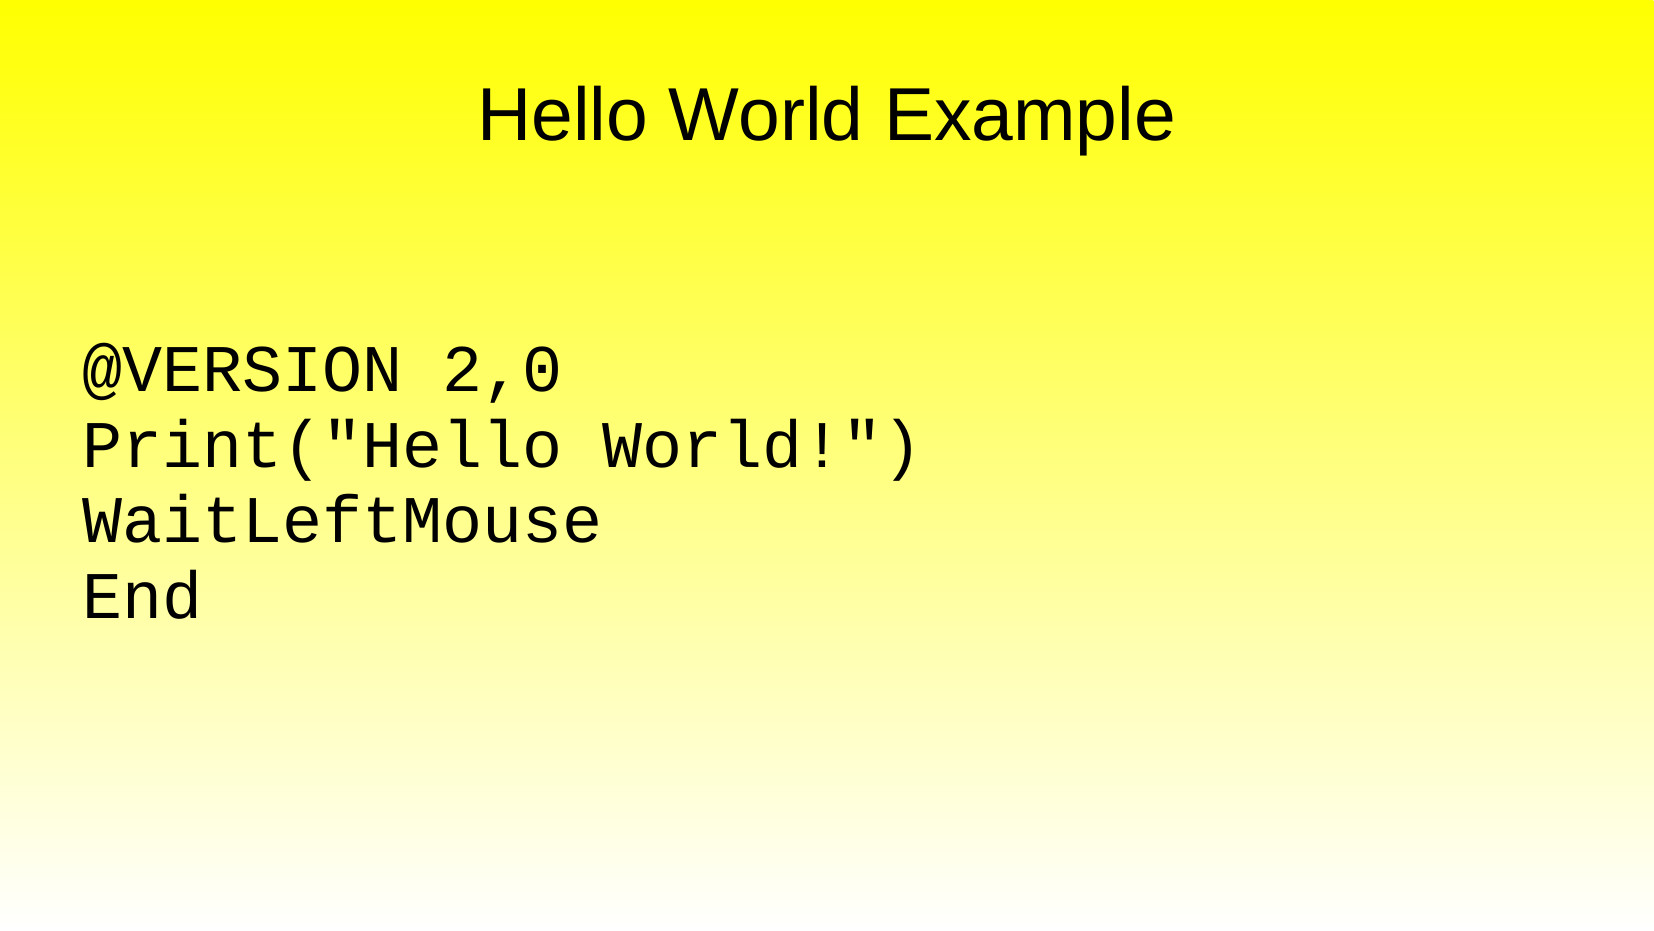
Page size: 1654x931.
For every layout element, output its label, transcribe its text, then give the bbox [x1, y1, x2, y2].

title Hello World Example [82, 37, 1571, 193]
subtitle @VERSION 2,0 Print("Hello World!") WaitLeftMouse End [82, 217, 1571, 757]
